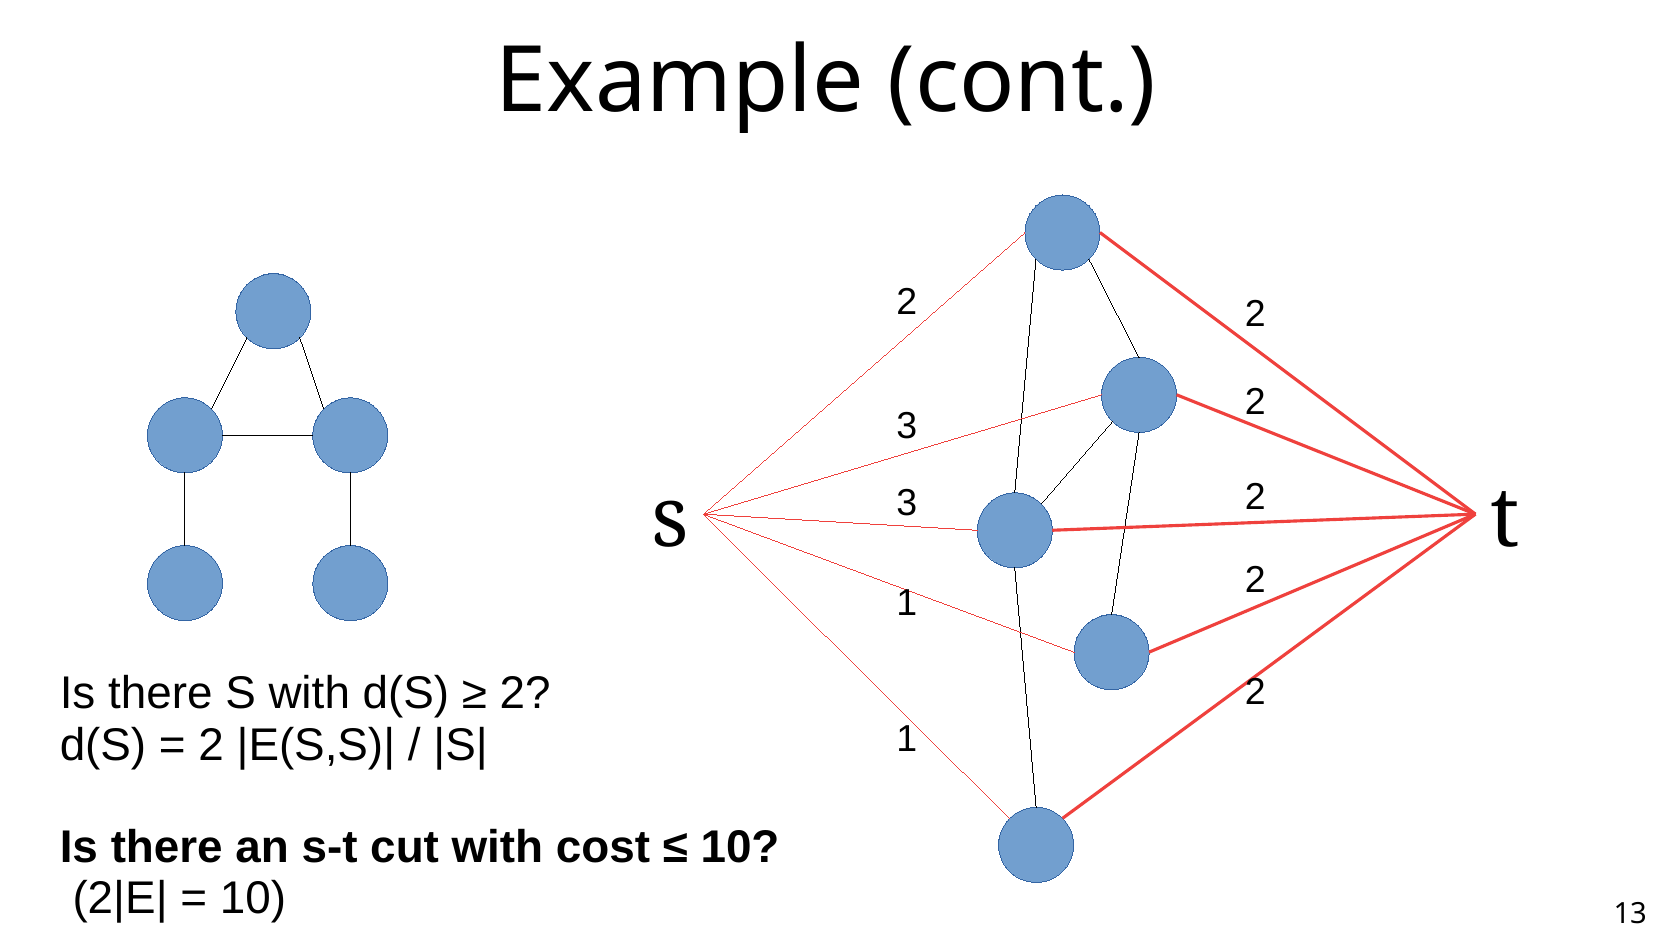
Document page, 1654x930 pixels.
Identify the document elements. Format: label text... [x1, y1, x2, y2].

text_box 2 [1230, 284, 1306, 342]
text_box [147, 397, 223, 473]
text_box 2 [1230, 373, 1306, 431]
text_box t [1475, 449, 1566, 549]
text_box [977, 492, 1053, 568]
title Example (cont.) [82, 1, 1571, 151]
text_box [1101, 357, 1177, 433]
text_box 1 [881, 574, 957, 632]
text_box [1074, 614, 1150, 690]
text_box 2 [1230, 468, 1306, 525]
text_box Is there S with d(S) ≥ 2? d(S) = 2 |E(S,S)| / |S| Is there an s-t cut with cost ≤ 10? (2|E| = 10) [45, 660, 811, 930]
text_box 2 [1230, 662, 1306, 720]
text_box [998, 807, 1074, 883]
text_box [312, 545, 388, 621]
text_box 3 [881, 473, 957, 531]
text_box [235, 273, 311, 349]
text_box [1024, 194, 1100, 271]
text_box 2 [881, 273, 957, 331]
text_box 3 [881, 397, 957, 455]
text_box 2 [1230, 550, 1306, 608]
text_box 1 [881, 710, 957, 768]
text_box [312, 397, 388, 473]
text_box [147, 545, 223, 621]
text_box s [613, 449, 704, 549]
